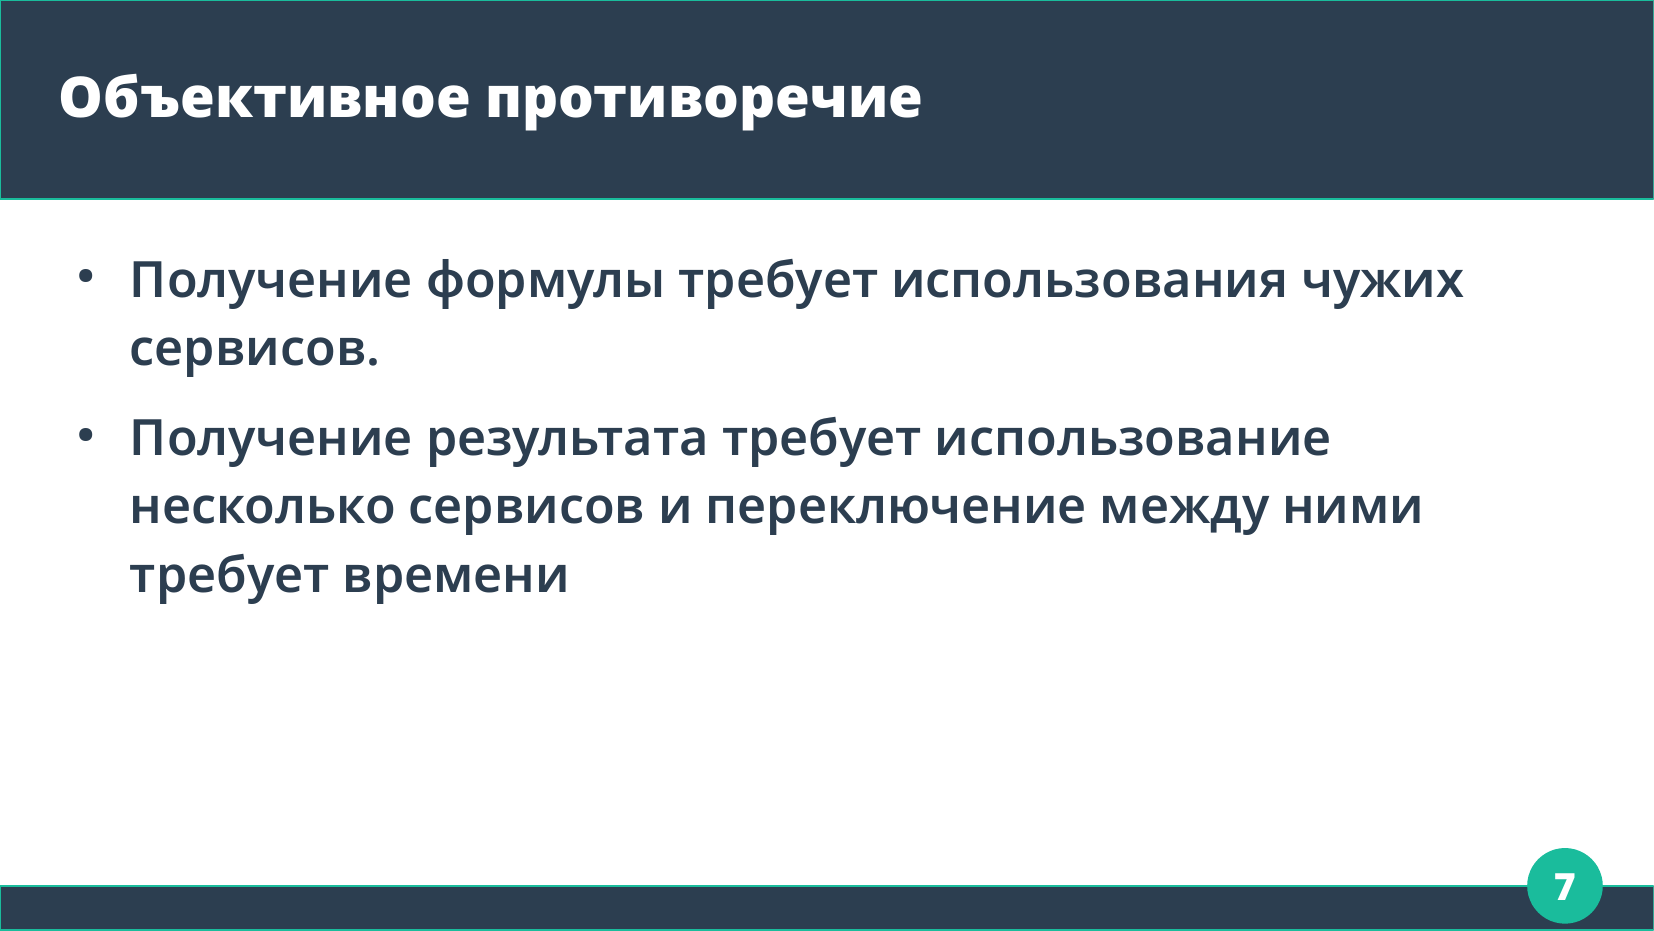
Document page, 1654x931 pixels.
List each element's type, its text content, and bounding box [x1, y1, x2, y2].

title Объективное противоречие [59, 37, 1595, 156]
list Получение формулы требует использования чужих сервисов. Получение результата требует использование несколько сервисов и переключение между ними требует времени [59, 243, 1595, 864]
